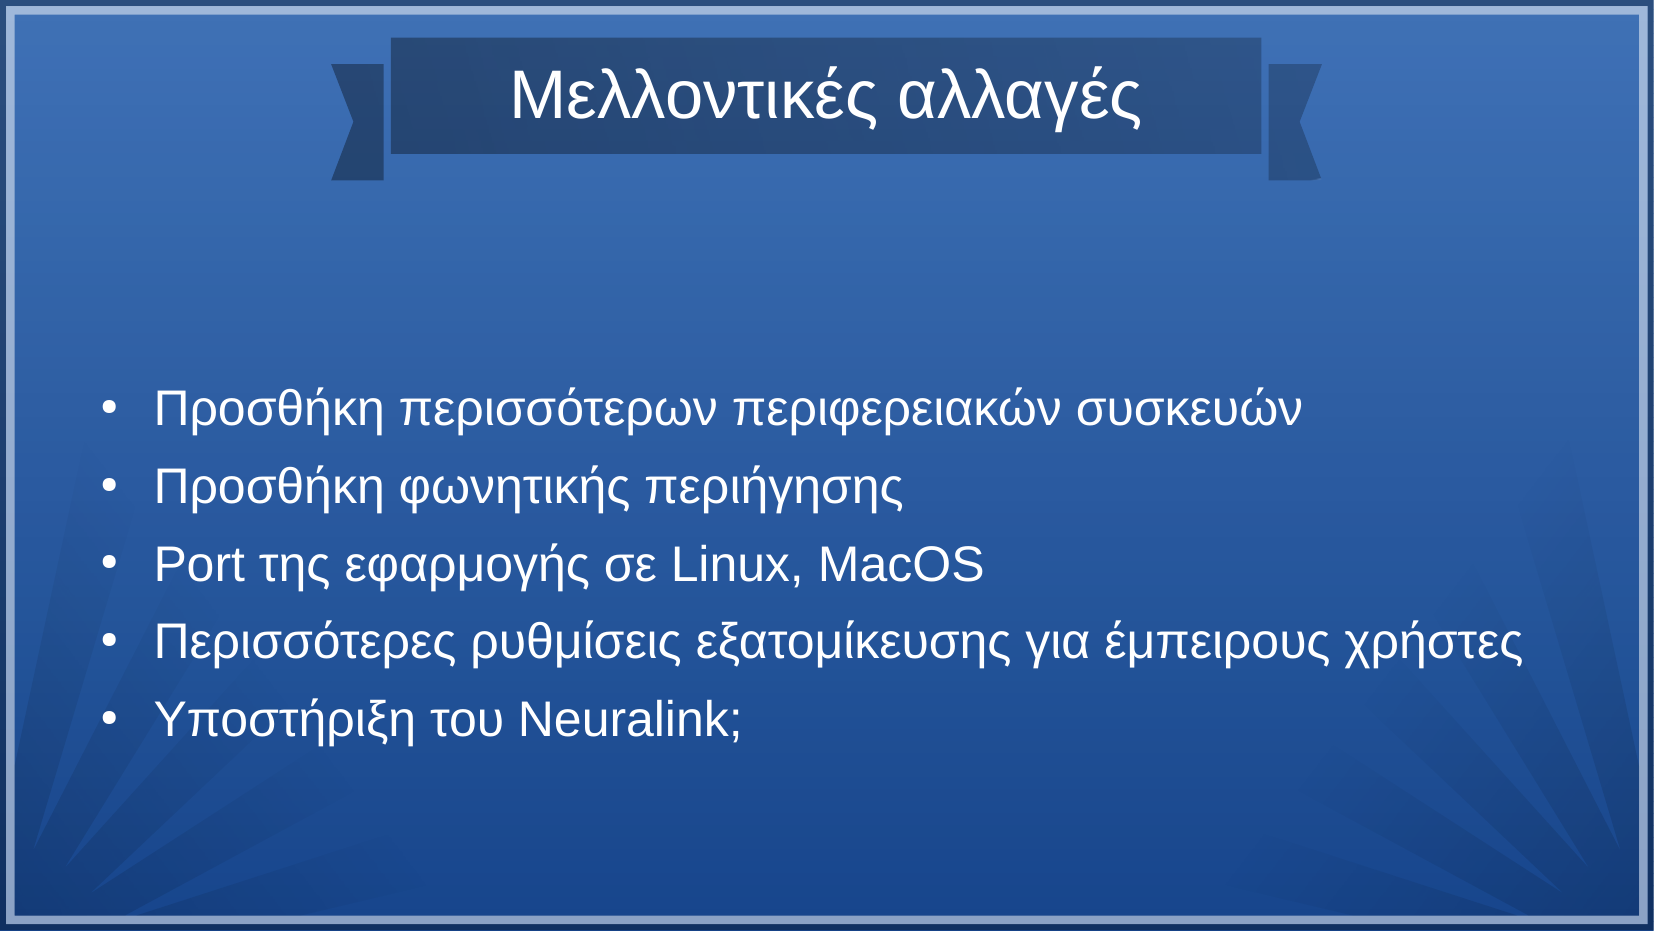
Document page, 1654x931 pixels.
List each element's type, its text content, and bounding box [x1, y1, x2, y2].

list Προσθήκη περισσότερων περιφερειακών συσκευών Προσθήκη φωνητικής περιήγησης Port της εφαρμογής σε Linux, MacOS Περισσότερες ρυθμίσεις εξατομίκευσης για έμπειρους χρήστες Υποστήριξη του Neuralink; [82, 224, 1571, 848]
title Μελλοντικές αλλαγές [389, 35, 1264, 154]
